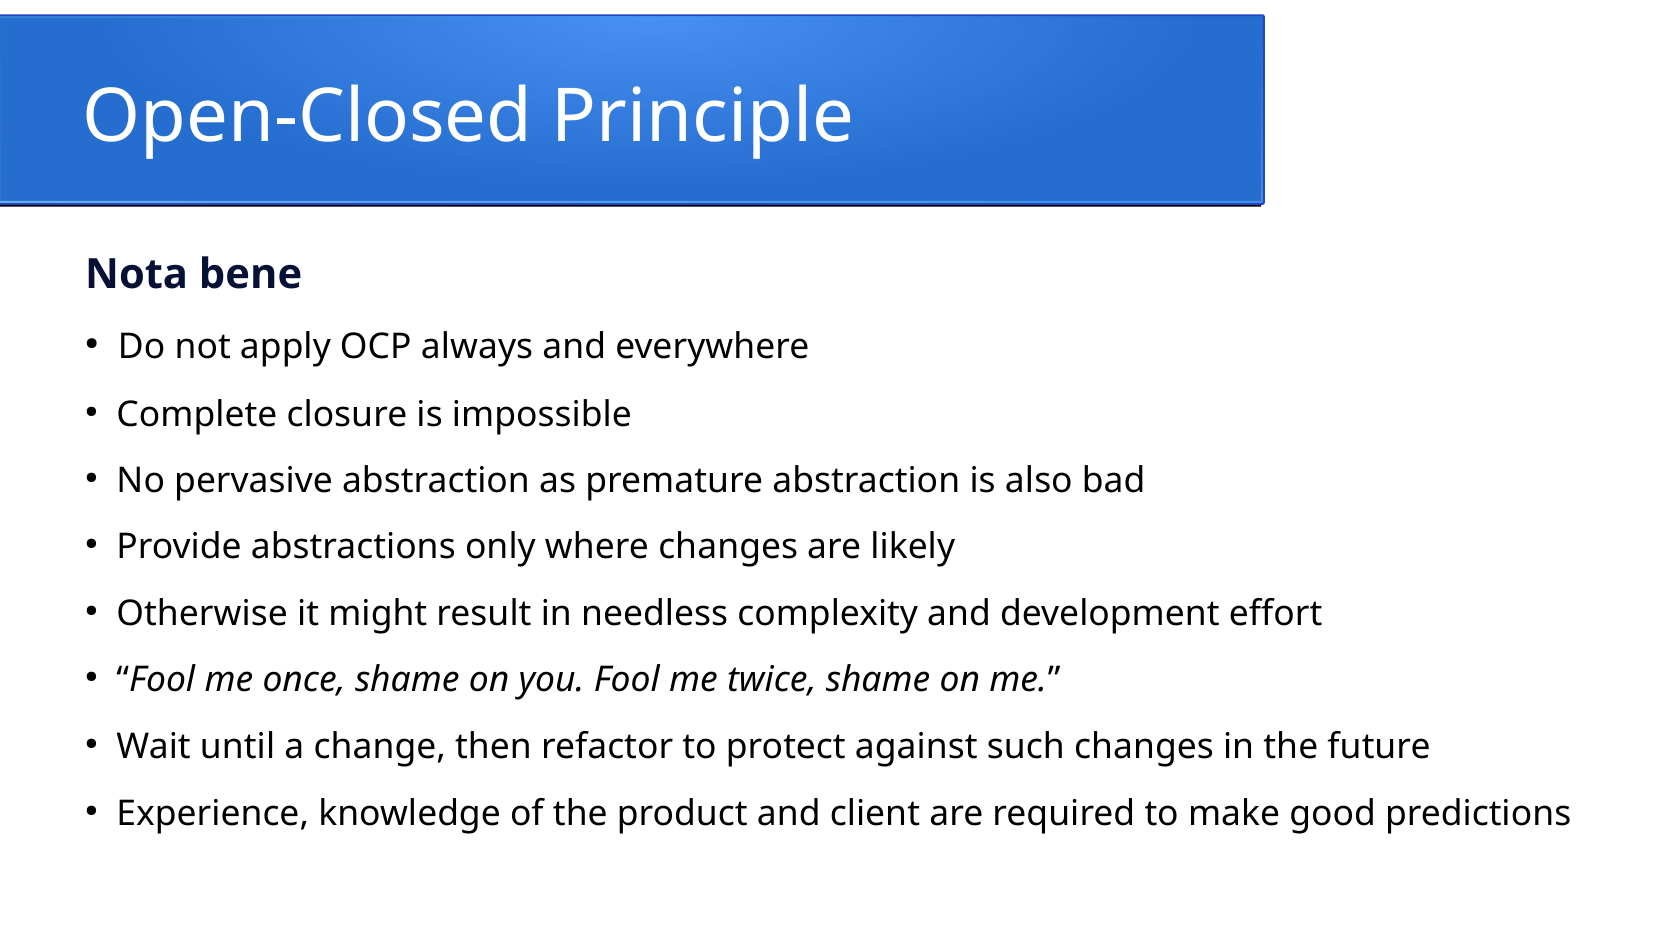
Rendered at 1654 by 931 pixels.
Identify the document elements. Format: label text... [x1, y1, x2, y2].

title Open-Closed Principle [82, 35, 1235, 189]
subtitle Nota bene Do not apply OCP always and everywhere Complete closure is impossible No pervasive abstraction as premature abstraction is also bad Provide abstractions only where changes are likely Otherwise it might result in needless complexity and development effort “Fool me once, shame on you. Fool me twice, shame on me.” Wait until a change, then refactor to protect against such changes in the future Experience, knowledge of the product and client are required to make good predictions [85, 232, 1641, 916]
